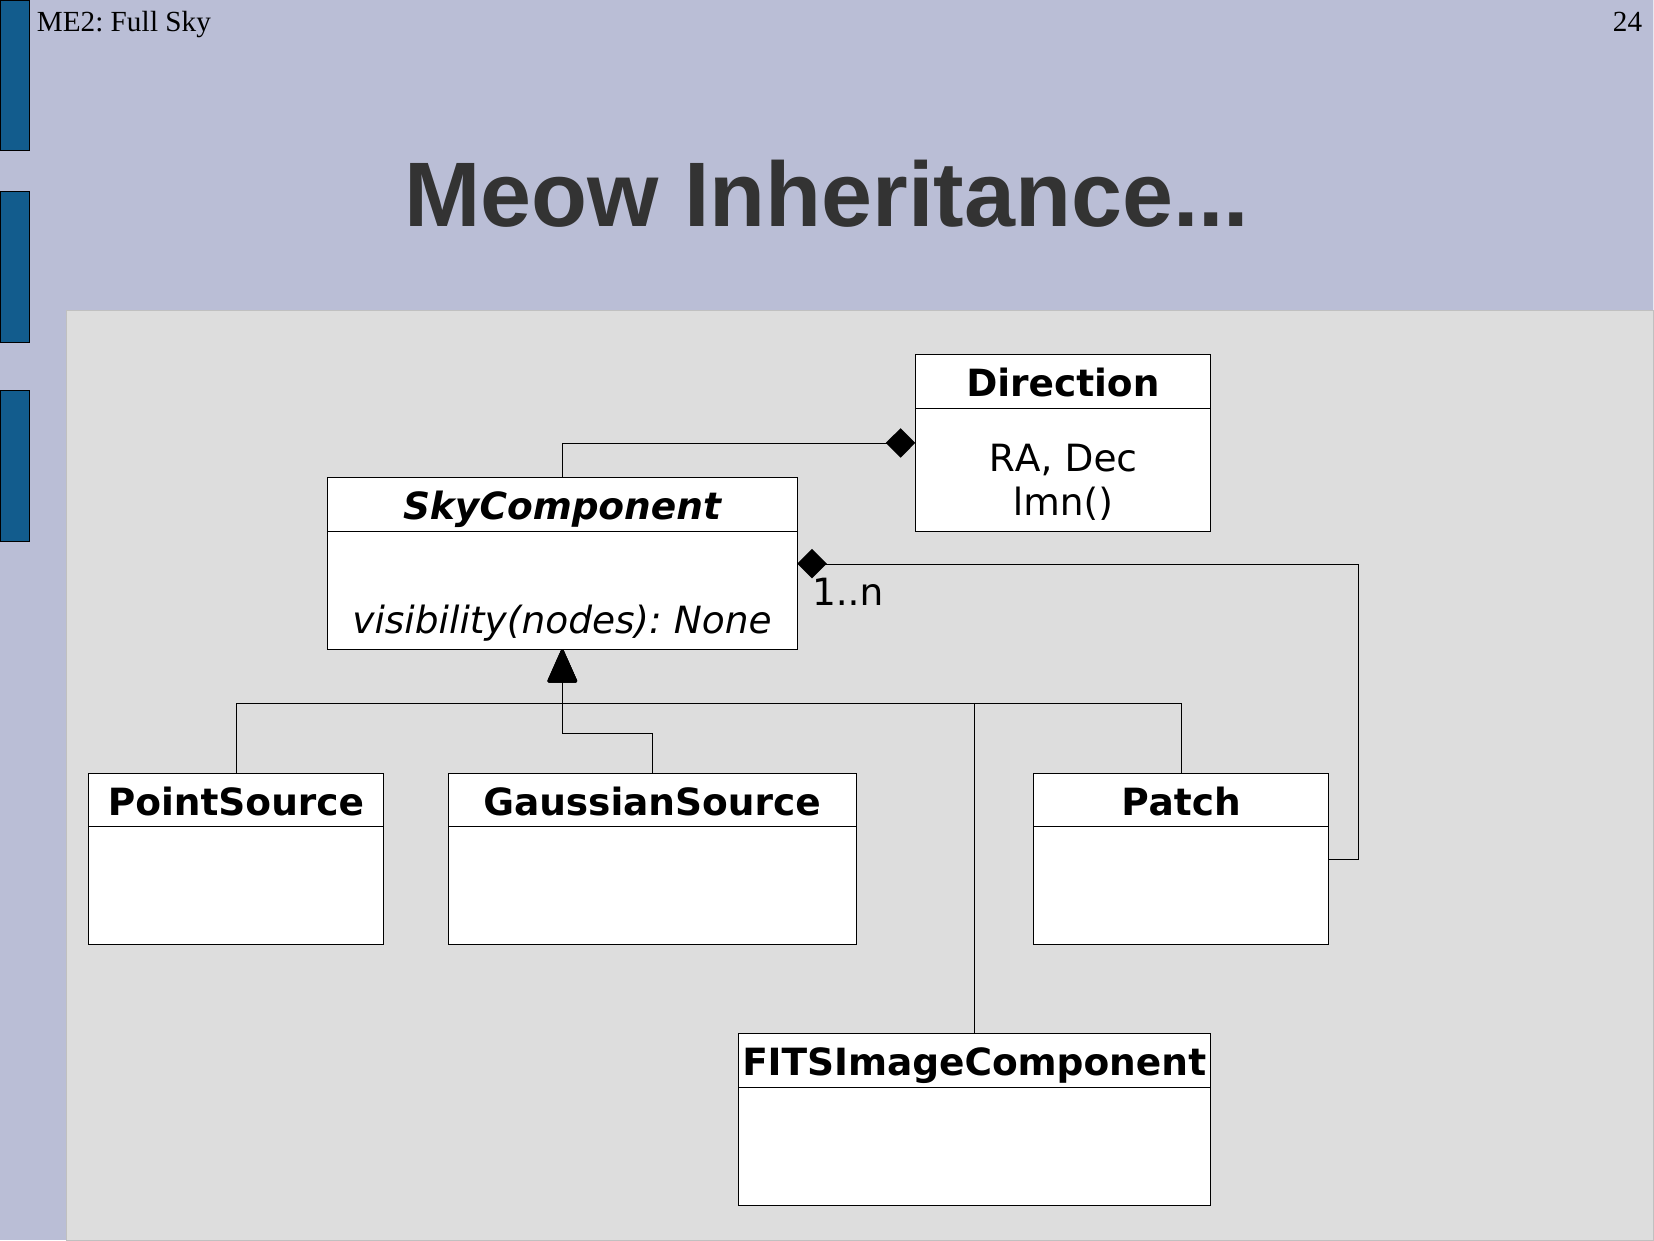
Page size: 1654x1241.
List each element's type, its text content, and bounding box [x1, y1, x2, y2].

title Meow Inheritance... [121, 91, 1534, 299]
text_box PointSource [88, 773, 384, 827]
text_box visibility(nodes): None [327, 532, 798, 650]
text_box [448, 827, 857, 945]
text_box [1033, 827, 1329, 945]
text_box Patch [1033, 773, 1329, 827]
text_box GaussianSource [448, 773, 857, 827]
text_box SkyComponent [327, 477, 798, 532]
text_box FITSImageComponent [738, 1033, 1211, 1088]
text_box RA, Dec lmn() [915, 409, 1211, 532]
text_box [88, 827, 384, 945]
text_box [738, 1088, 1211, 1206]
text_box Direction [915, 354, 1211, 409]
